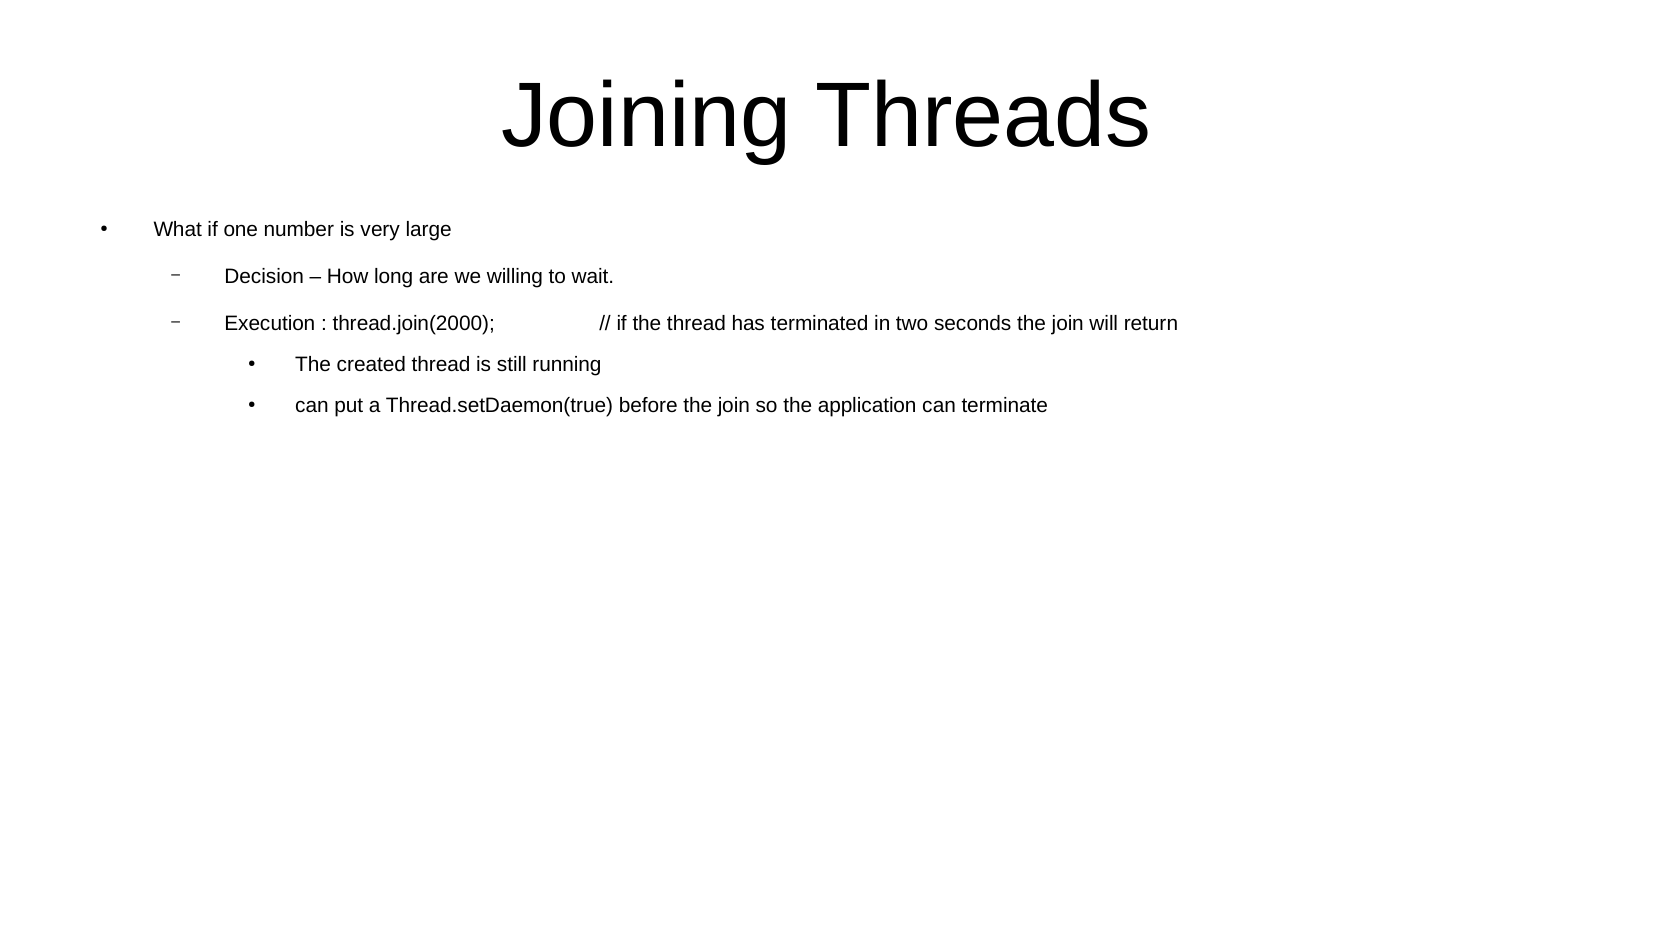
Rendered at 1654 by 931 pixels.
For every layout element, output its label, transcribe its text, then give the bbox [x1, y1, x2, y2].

list What if one number is very large Decision – How long are we willing to wait. Execution : thread.join(2000); // if the thread has terminated in two seconds the join will return The created thread is still running can put a Thread.setDaemon(true) before the join so the application can terminate [82, 217, 1636, 901]
title Joining Threads [82, 37, 1571, 193]
